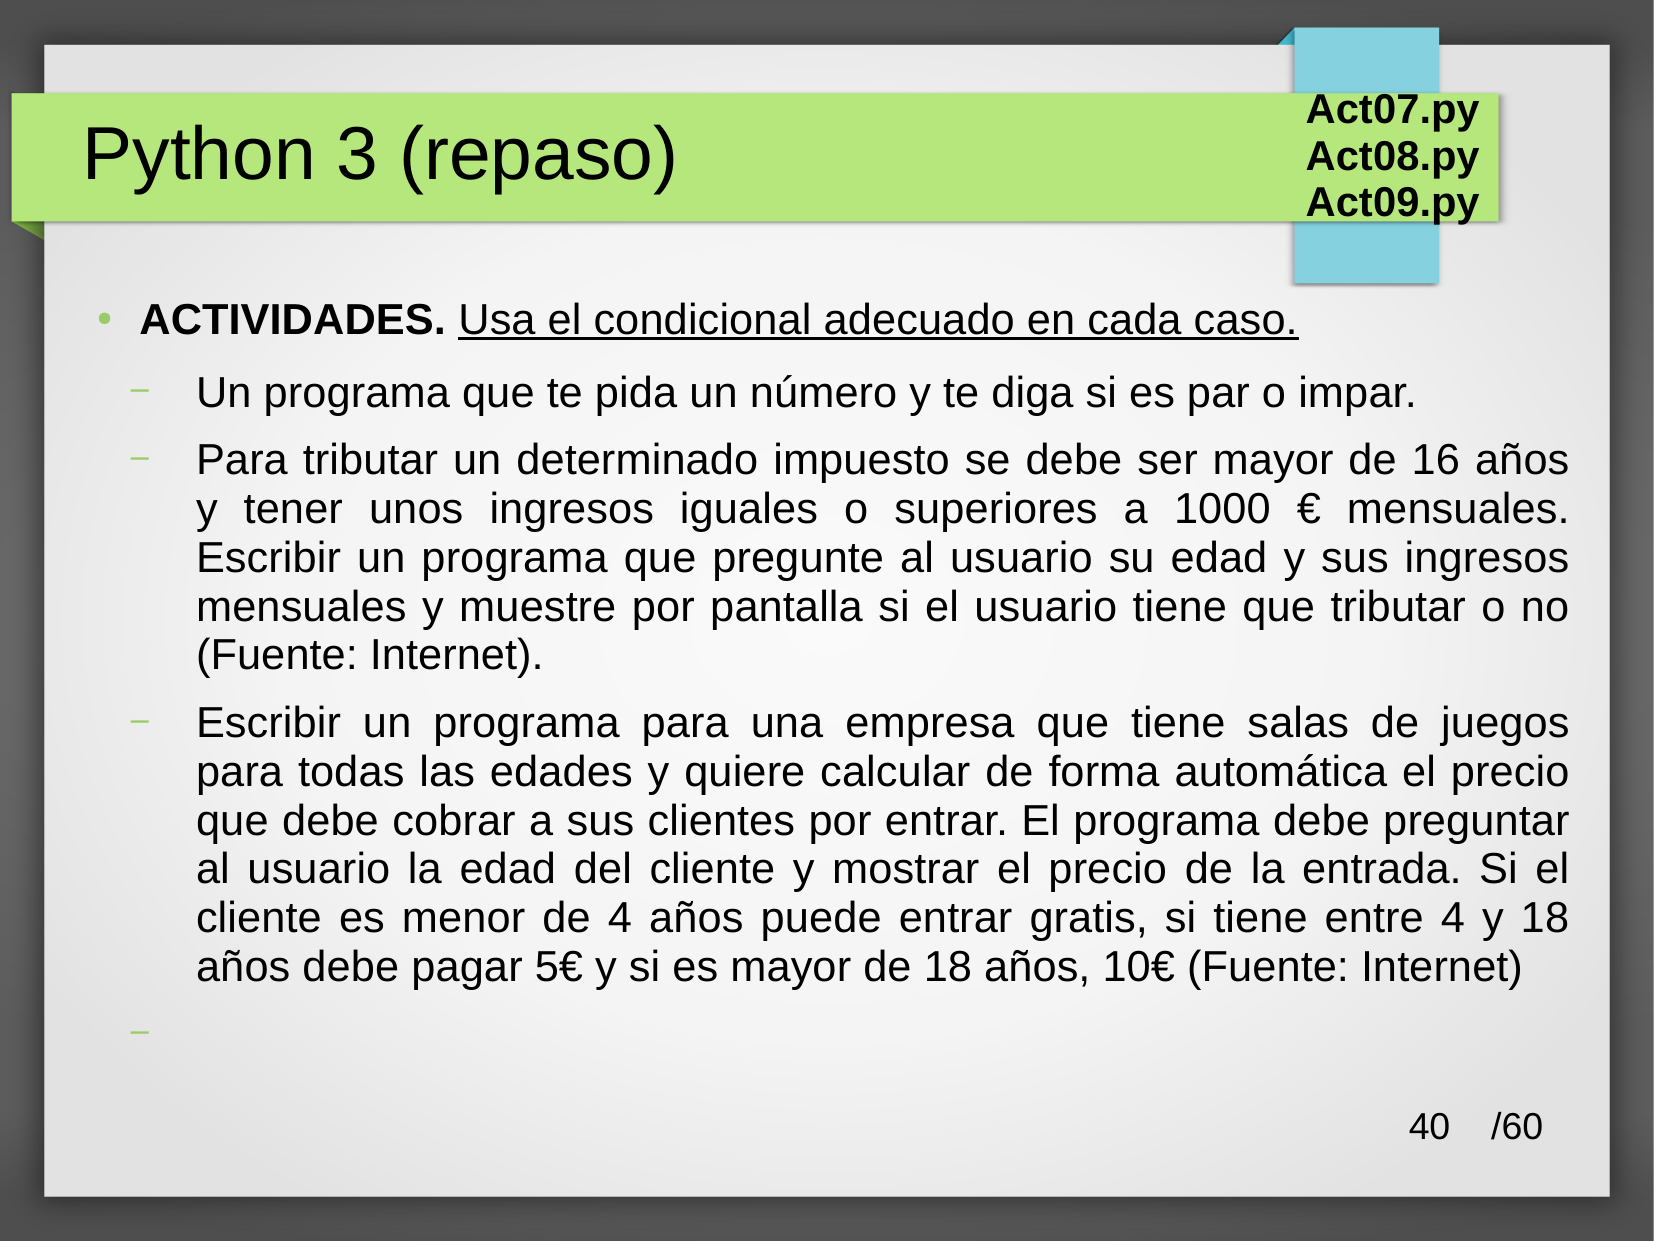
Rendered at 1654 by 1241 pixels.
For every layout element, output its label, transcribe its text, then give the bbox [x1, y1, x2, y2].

text_box <número> [1393, 1098, 1476, 1169]
text_box Act07.py Act08.py Act09.py [1290, 78, 1548, 249]
text_box /60 [1476, 1098, 1644, 1169]
picture [0, 0, 1654, 1241]
title Python 3 (repaso) [82, 94, 1264, 213]
list ACTIVIDADES. Usa el condicional adecuado en cada caso. Un programa que te pida un número y te diga si es par o impar. Para tributar un determinado impuesto se debe ser mayor de 16 años y tener unos ingresos iguales o superiores a 1000 € mensuales. Escribir un programa que pregunte al usuario su edad y sus ingresos mensuales y muestre por pantalla si el usuario tiene que tributar o no (Fuente: Internet). Escribir un programa para una empresa que tiene salas de juegos para todas las edades y quiere calcular de forma automática el precio que debe cobrar a sus clientes por entrar. El programa debe preguntar al usuario la edad del cliente y mostrar el precio de la entrada. Si el cliente es menor de 4 años puede entrar gratis, si tiene entre 4 y 18 años debe pagar 5€ y si es mayor de 18 años, 10€ (Fuente: Internet) [82, 295, 1571, 1015]
